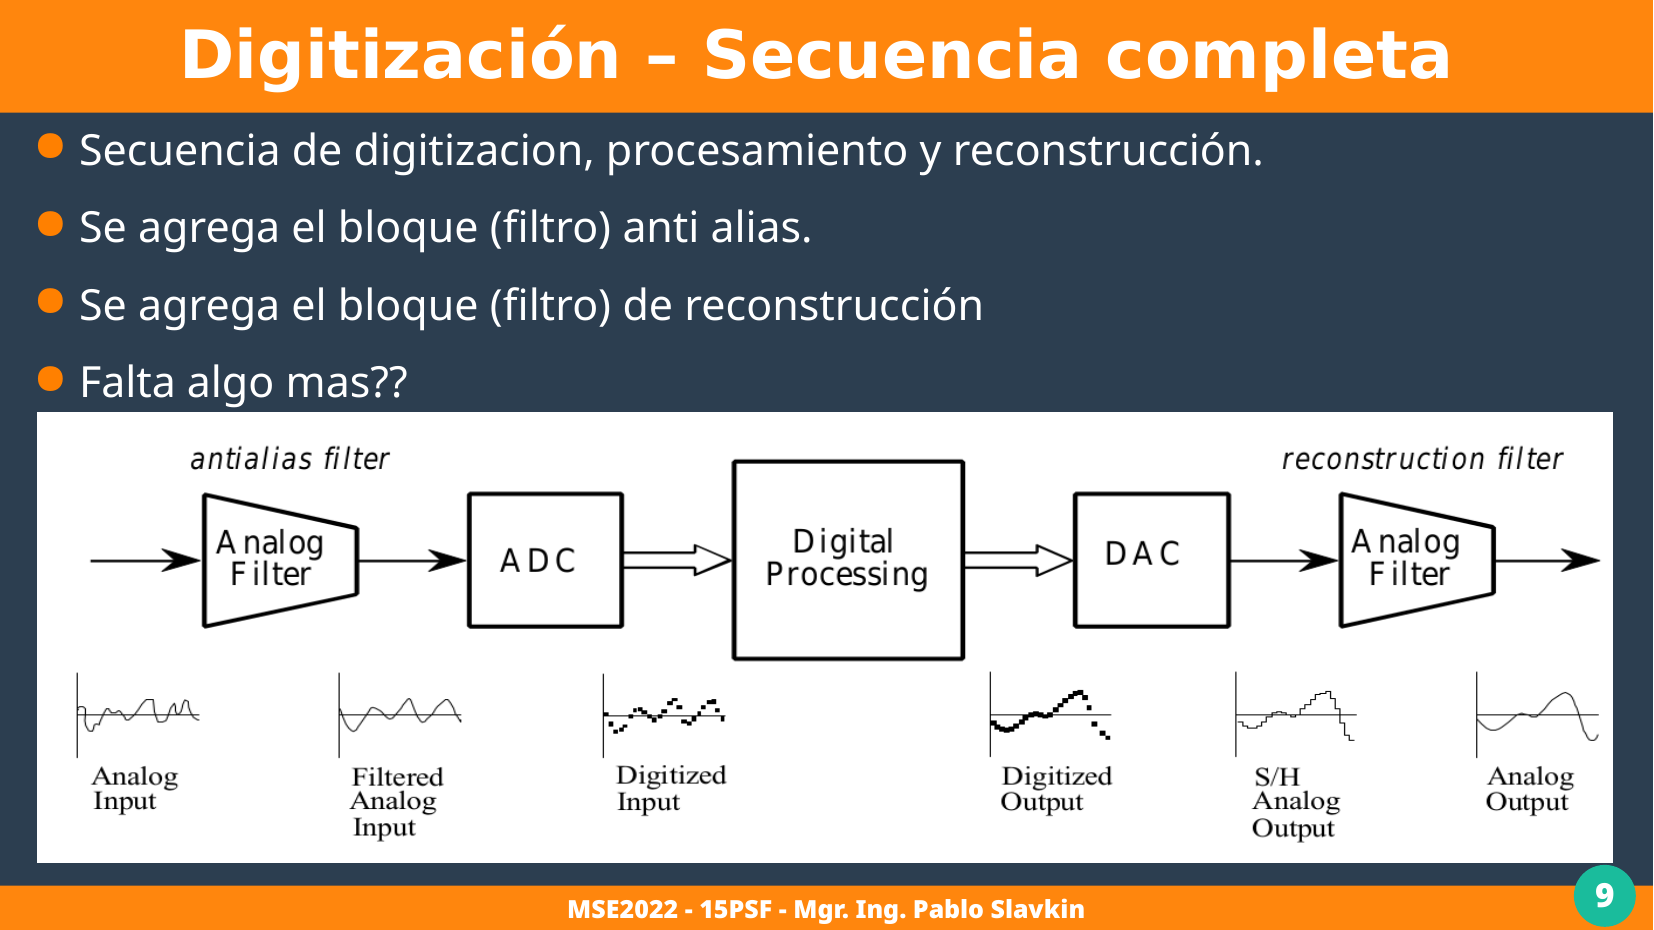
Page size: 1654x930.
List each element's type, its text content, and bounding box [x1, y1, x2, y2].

list Secuencia de digitizacion, procesamiento y reconstrucción. Se agrega el bloque (filtro) anti alias. Se agrega el bloque (filtro) de reconstrucción Falta algo mas?? [18, 119, 1648, 413]
picture [37, 413, 1613, 863]
title Digitización – Secuencia completa [37, 16, 1613, 120]
